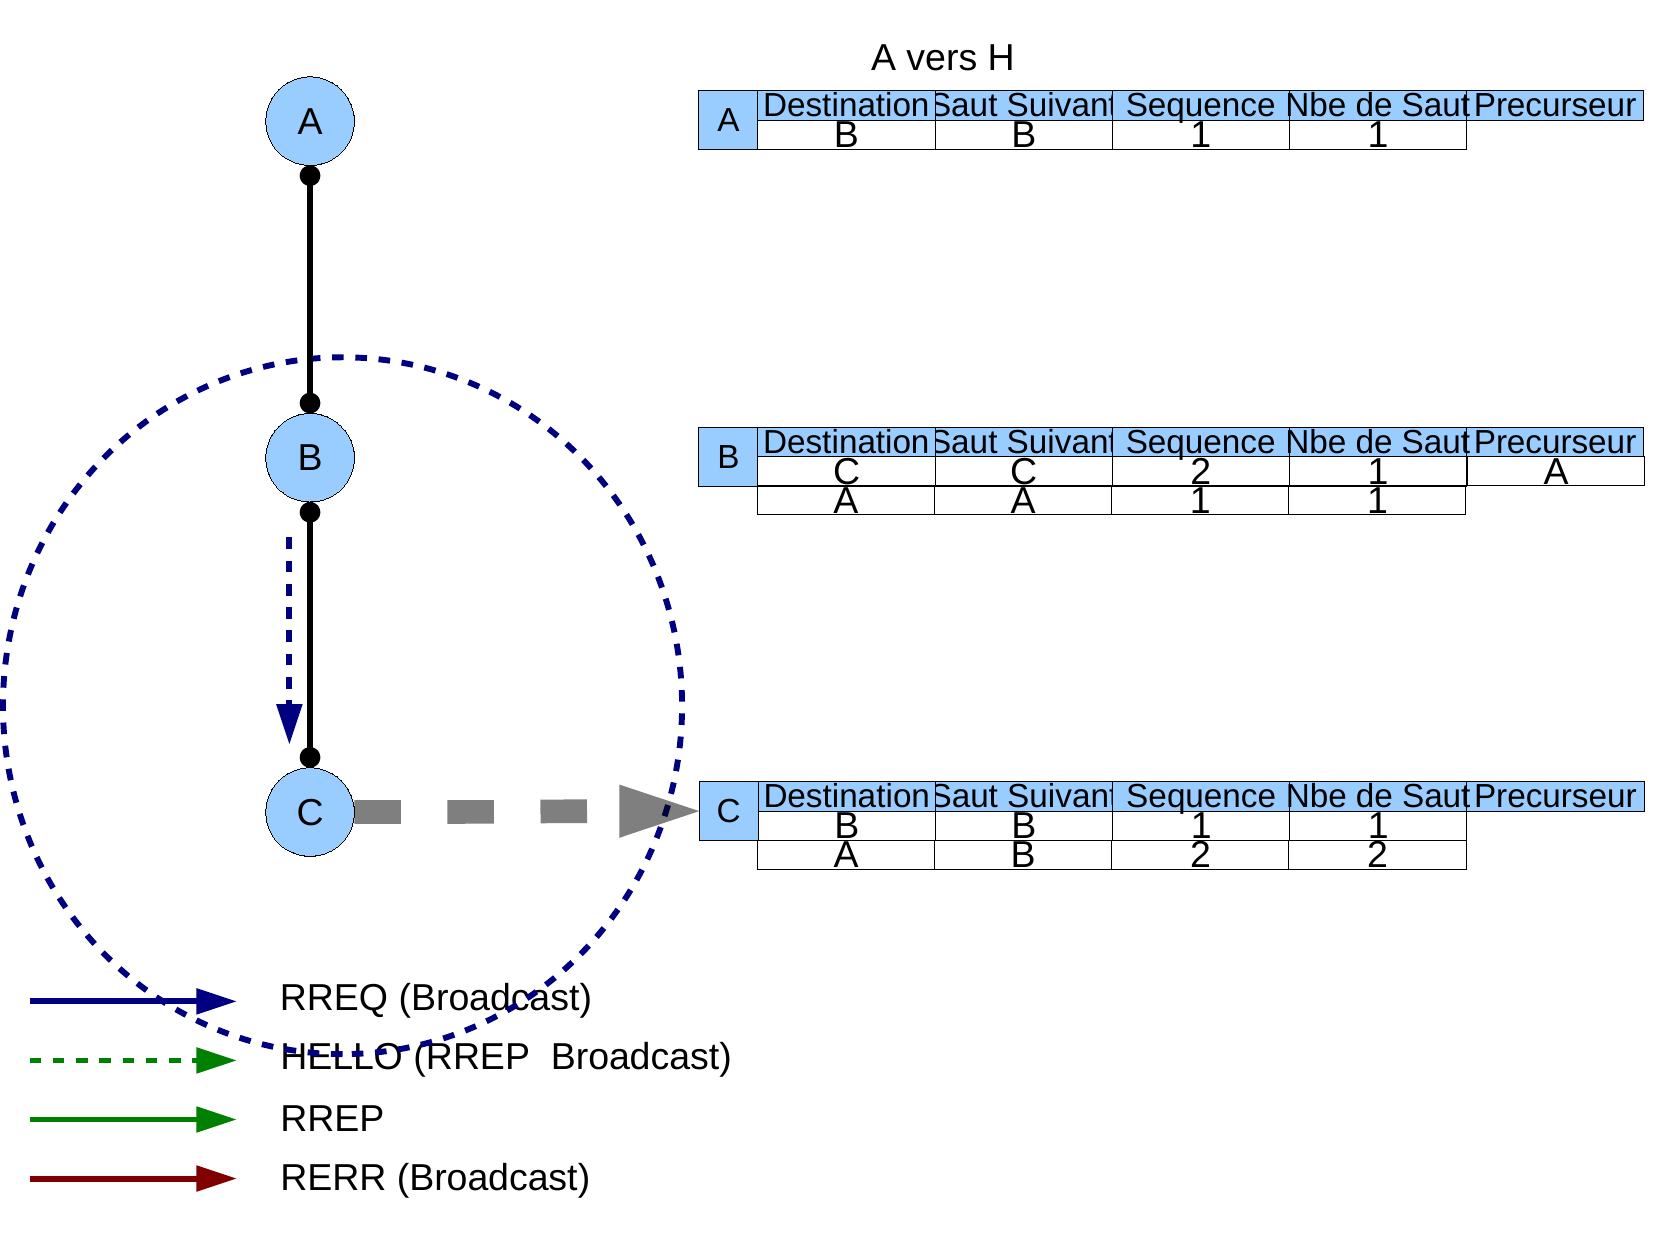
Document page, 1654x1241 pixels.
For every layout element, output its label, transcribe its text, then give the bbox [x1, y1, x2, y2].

text_box B [265, 413, 355, 502]
text_box 1 [1289, 456, 1467, 487]
text_box C [265, 767, 354, 857]
text_box A vers H [856, 29, 1004, 90]
text_box 1 [1288, 487, 1466, 515]
text_box B [935, 811, 1113, 840]
text_box Destination [759, 781, 936, 811]
text_box Saut Suivant [936, 90, 1112, 120]
text_box Destination [758, 427, 936, 456]
text_box Nbe de Saut [1289, 90, 1467, 120]
text_box B [934, 840, 1112, 870]
text_box Destination [758, 90, 936, 120]
text_box Saut Suivant [936, 427, 1112, 456]
text_box 2 [1112, 840, 1288, 870]
text_box A [1467, 456, 1645, 486]
text_box A [757, 840, 934, 870]
text_box Sequence [1112, 427, 1289, 456]
text_box Saut Suivant [936, 781, 1112, 811]
text_box Nbe de Saut [1289, 427, 1467, 456]
text_box C [699, 781, 759, 841]
text_box Precurseur [1467, 781, 1645, 812]
text_box Precurseur [1467, 427, 1644, 457]
text_box B [935, 120, 1112, 150]
text_box RREQ (Broadcast) [265, 969, 552, 1028]
text_box 1 [1289, 120, 1467, 150]
text_box Sequence [1112, 781, 1289, 811]
text_box 2 [1288, 840, 1467, 870]
text_box A [841, 490, 850, 503]
text_box Precurseur [1467, 90, 1644, 121]
text_box C [935, 456, 1112, 487]
text_box C [757, 456, 935, 487]
text_box B [759, 811, 935, 840]
text_box Nbe de Saut [1289, 781, 1467, 811]
text_box A [757, 487, 934, 515]
text_box 1 [1289, 811, 1467, 840]
text_box RREP [265, 1089, 381, 1149]
text_box A [698, 90, 758, 150]
text_box A [934, 487, 1111, 515]
text_box B [757, 120, 935, 150]
text_box A [1018, 490, 1027, 503]
text_box A [265, 76, 355, 166]
text_box 1 [1113, 811, 1289, 840]
text_box 2 [1112, 456, 1289, 487]
text_box 1 [1112, 120, 1289, 150]
text_box HELLO (RREP Broadcast) [265, 1028, 666, 1090]
text_box 1 [1111, 487, 1288, 515]
text_box B [698, 427, 758, 487]
text_box Sequence [1112, 90, 1289, 120]
text_box RERR (Broadcast) [265, 1149, 550, 1211]
